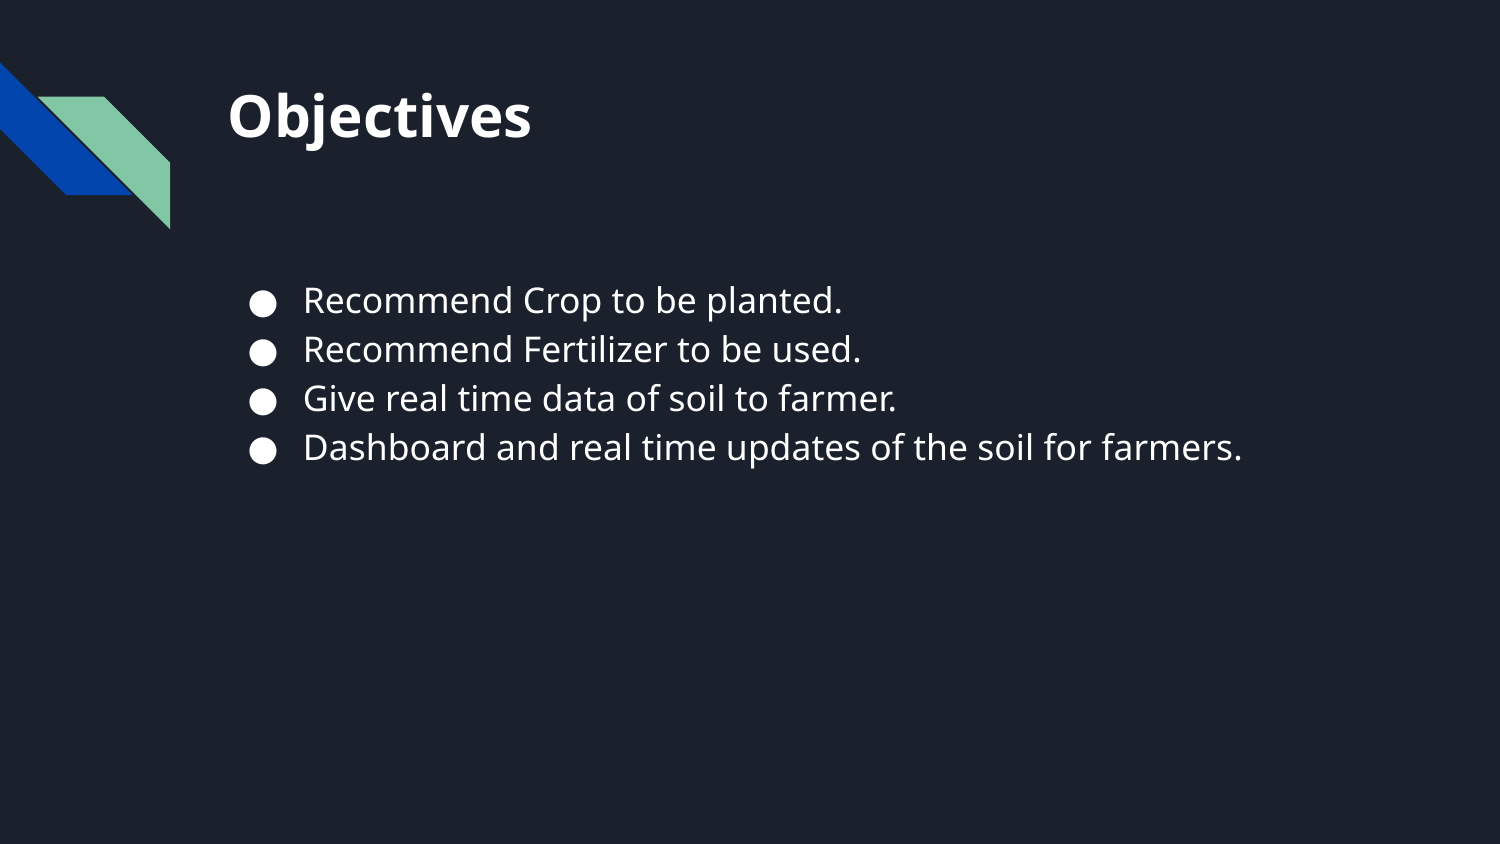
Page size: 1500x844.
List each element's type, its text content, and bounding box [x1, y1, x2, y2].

title Objectives [212, 64, 1368, 215]
list Recommend Crop to be planted. Recommend Fertilizer to be used. Give real time data of soil to farmer. Dashboard and real time updates of the soil for farmers. [212, 257, 1368, 735]
